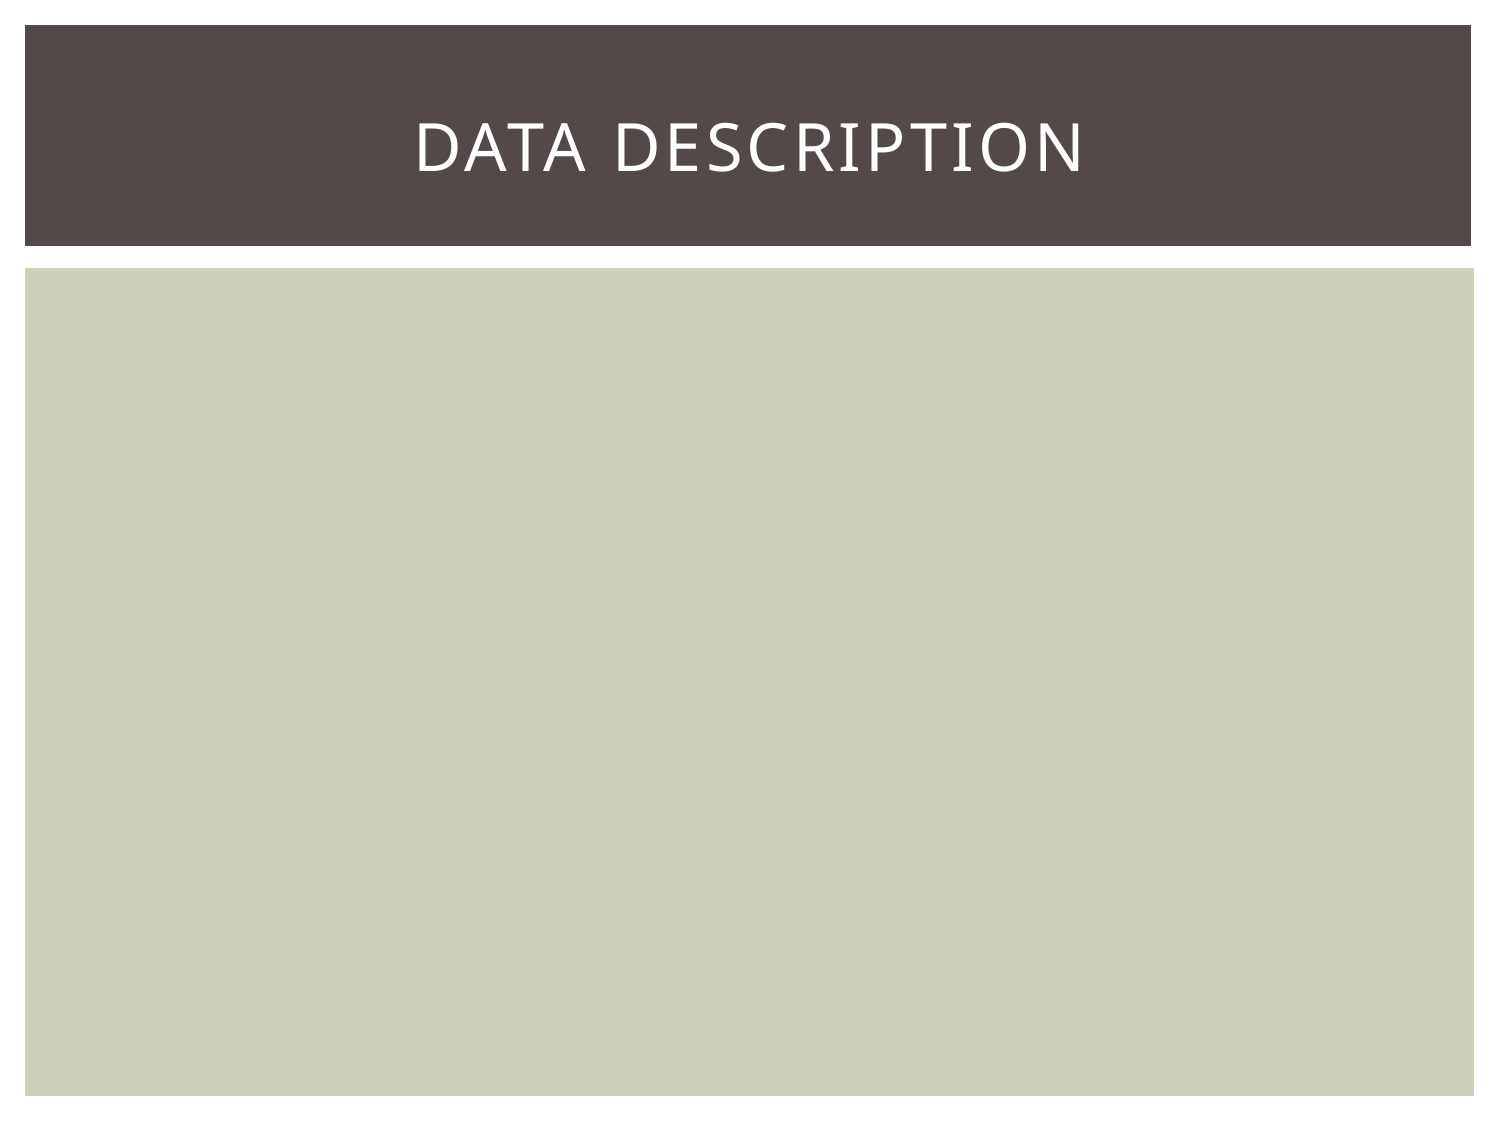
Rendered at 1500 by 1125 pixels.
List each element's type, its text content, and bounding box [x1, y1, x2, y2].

title Data Description [62, 58, 1438, 232]
